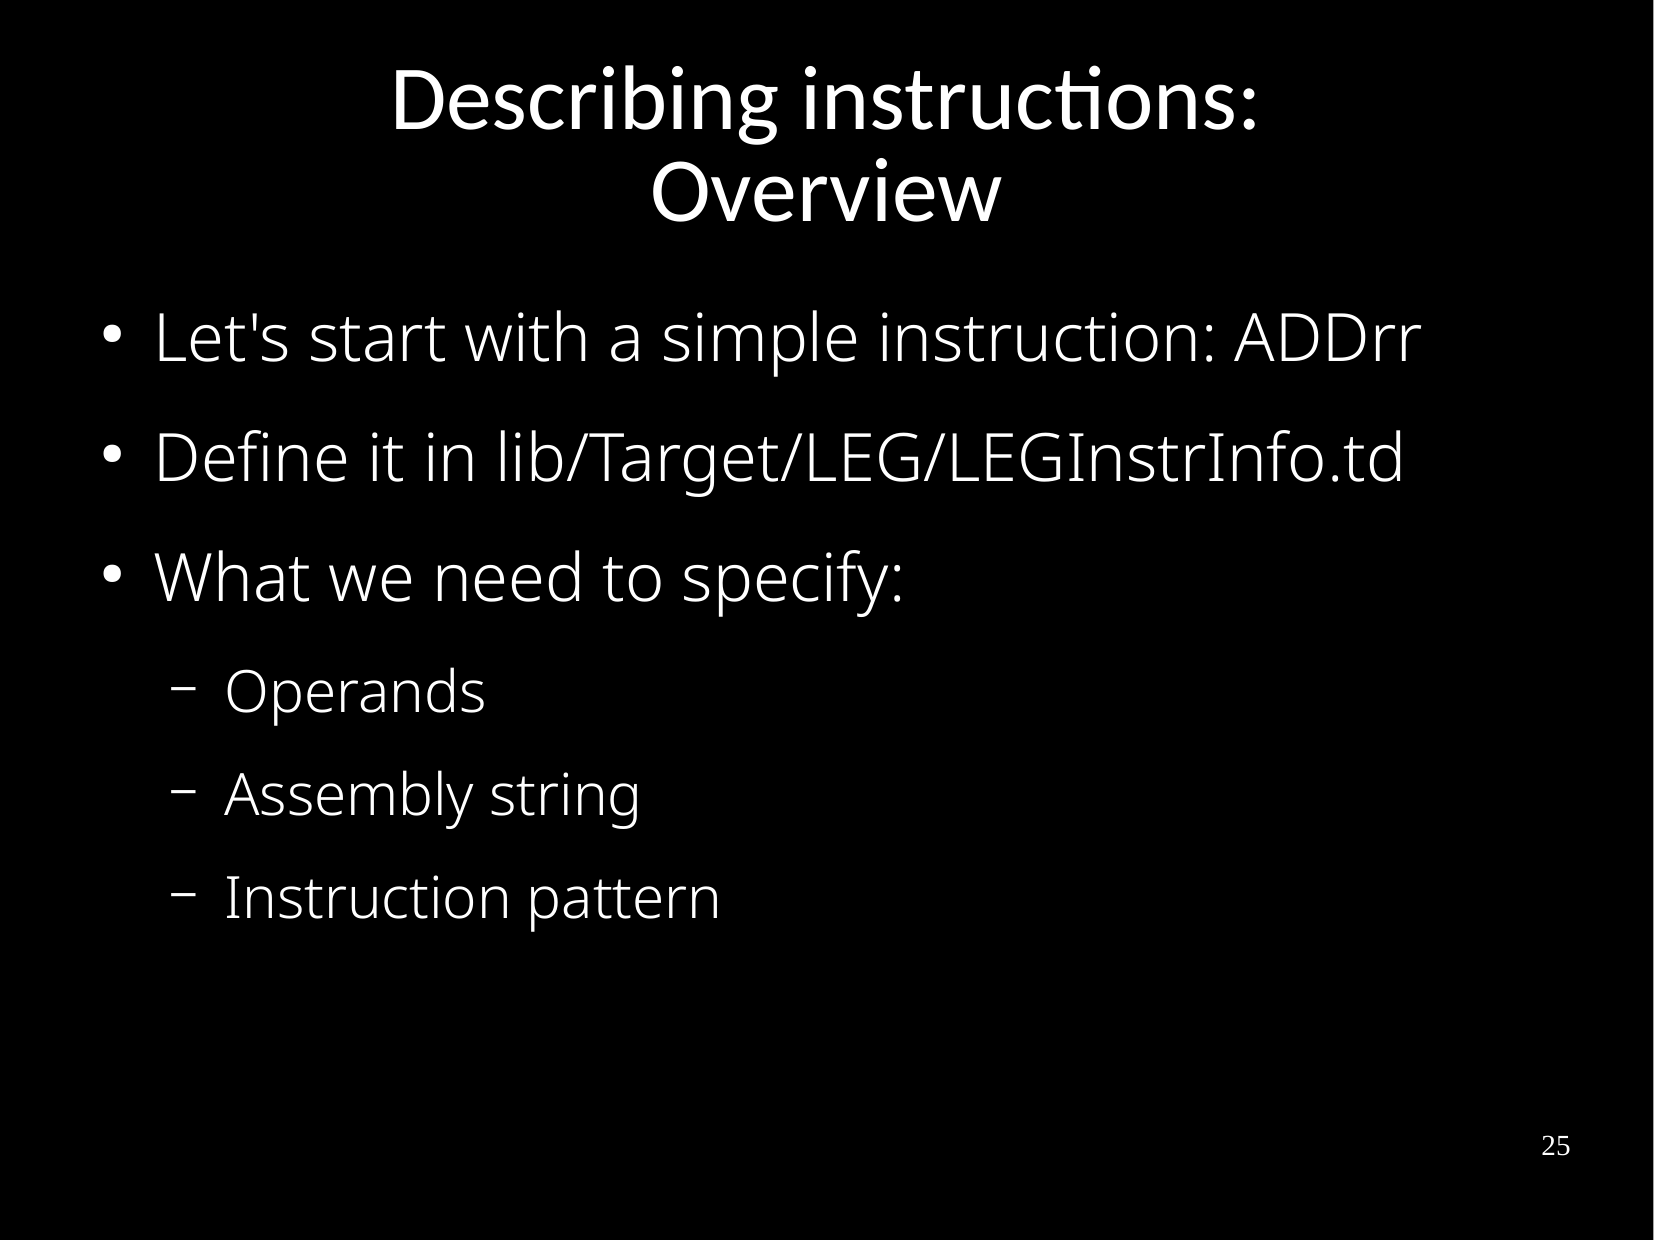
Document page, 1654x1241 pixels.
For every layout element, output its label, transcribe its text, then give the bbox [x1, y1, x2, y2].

title Describing instructions: Overview [82, 49, 1571, 257]
list Let's start with a simple instruction: ADDrr Define it in lib/Target/LEG/LEGInstrInfo.td What we need to specify: Operands Assembly string Instruction pattern [82, 290, 1571, 1010]
